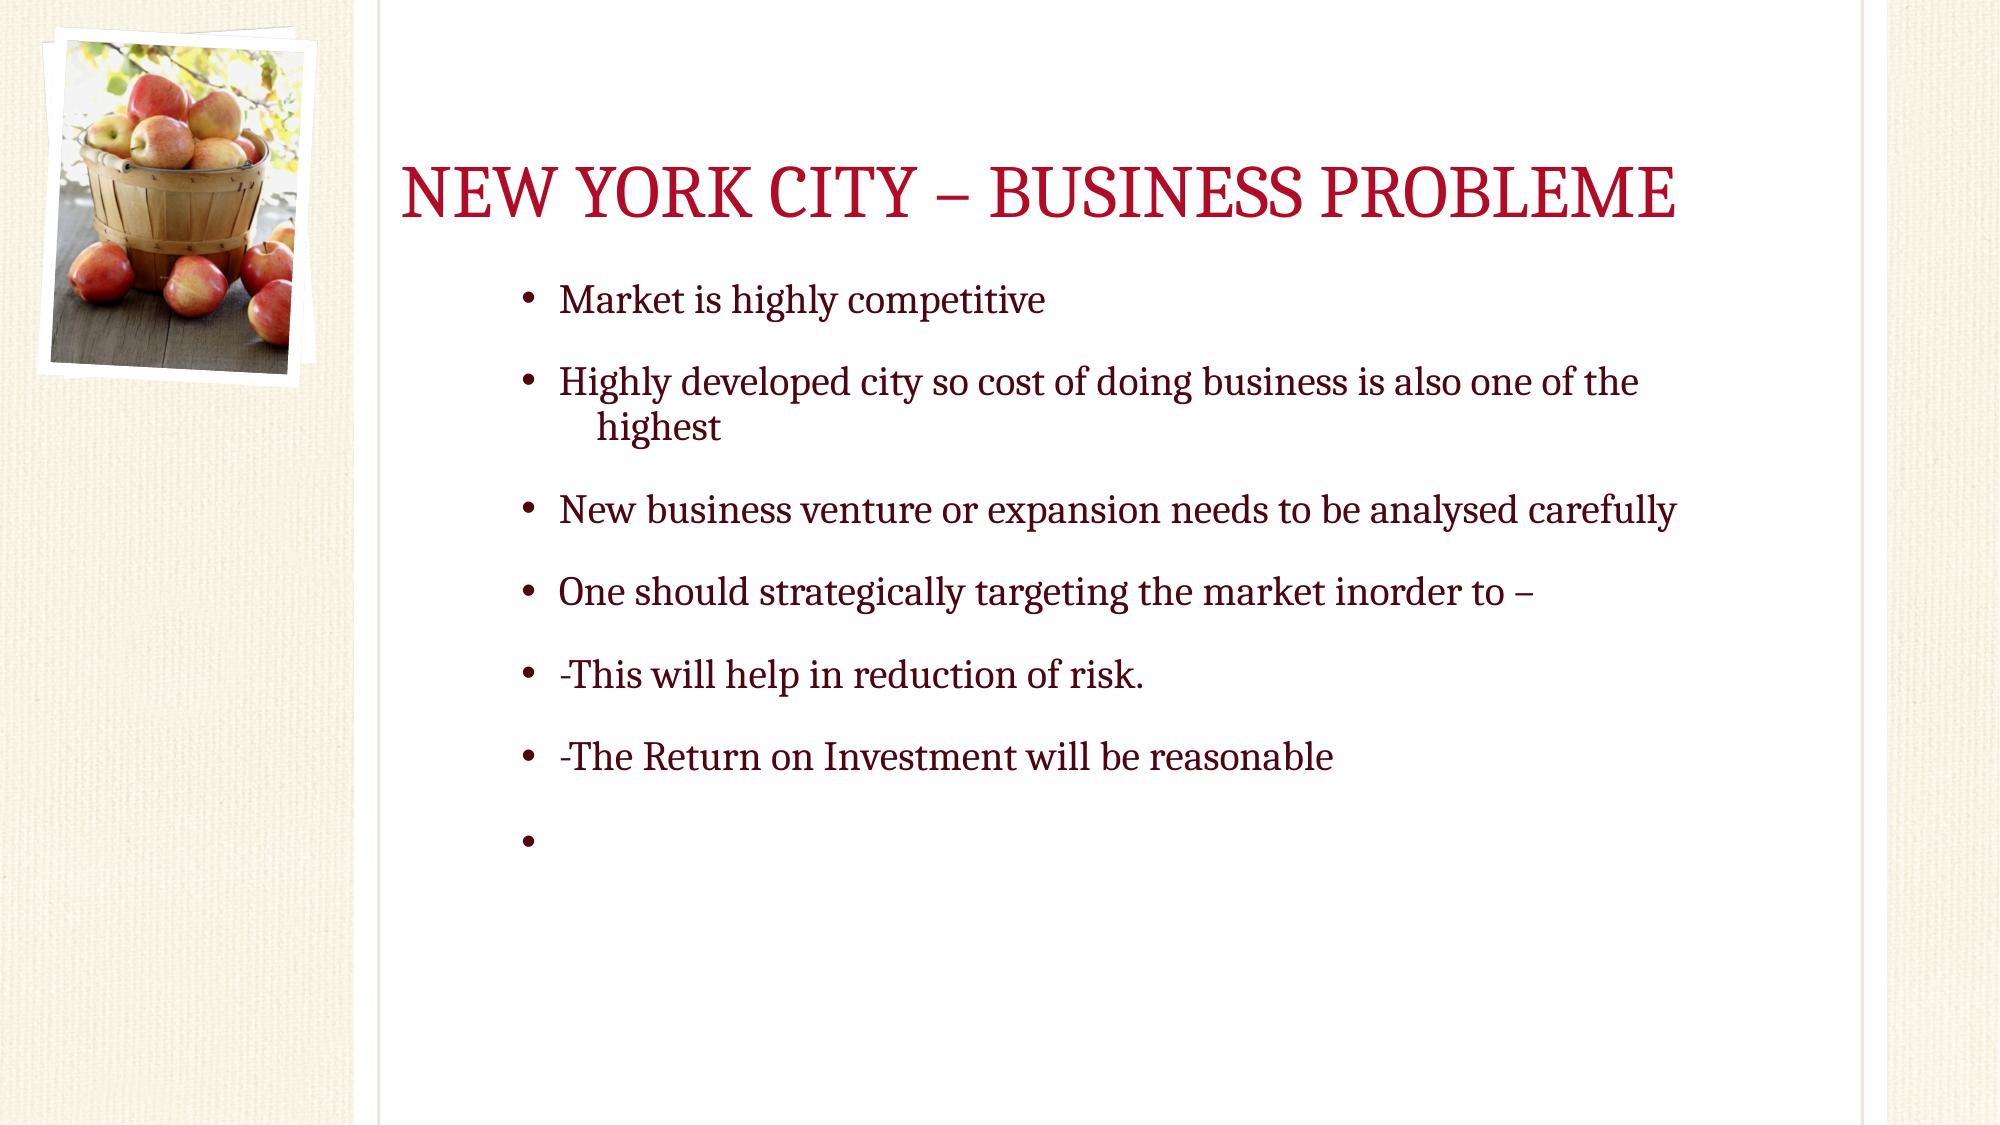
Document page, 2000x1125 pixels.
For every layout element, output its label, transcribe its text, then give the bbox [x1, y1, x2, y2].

picture [50, 40, 305, 375]
title NEW YORK CITY – BUSINESS PROBLEME [385, 52, 1788, 240]
list Market is highly competitive Highly developed city so cost of doing business is also one of the highest New business venture or expansion needs to be analysed carefully One should strategically targeting the market inorder to – -This will help in reduction of risk. -The Return on Investment will be reasonable [491, 269, 1788, 1013]
